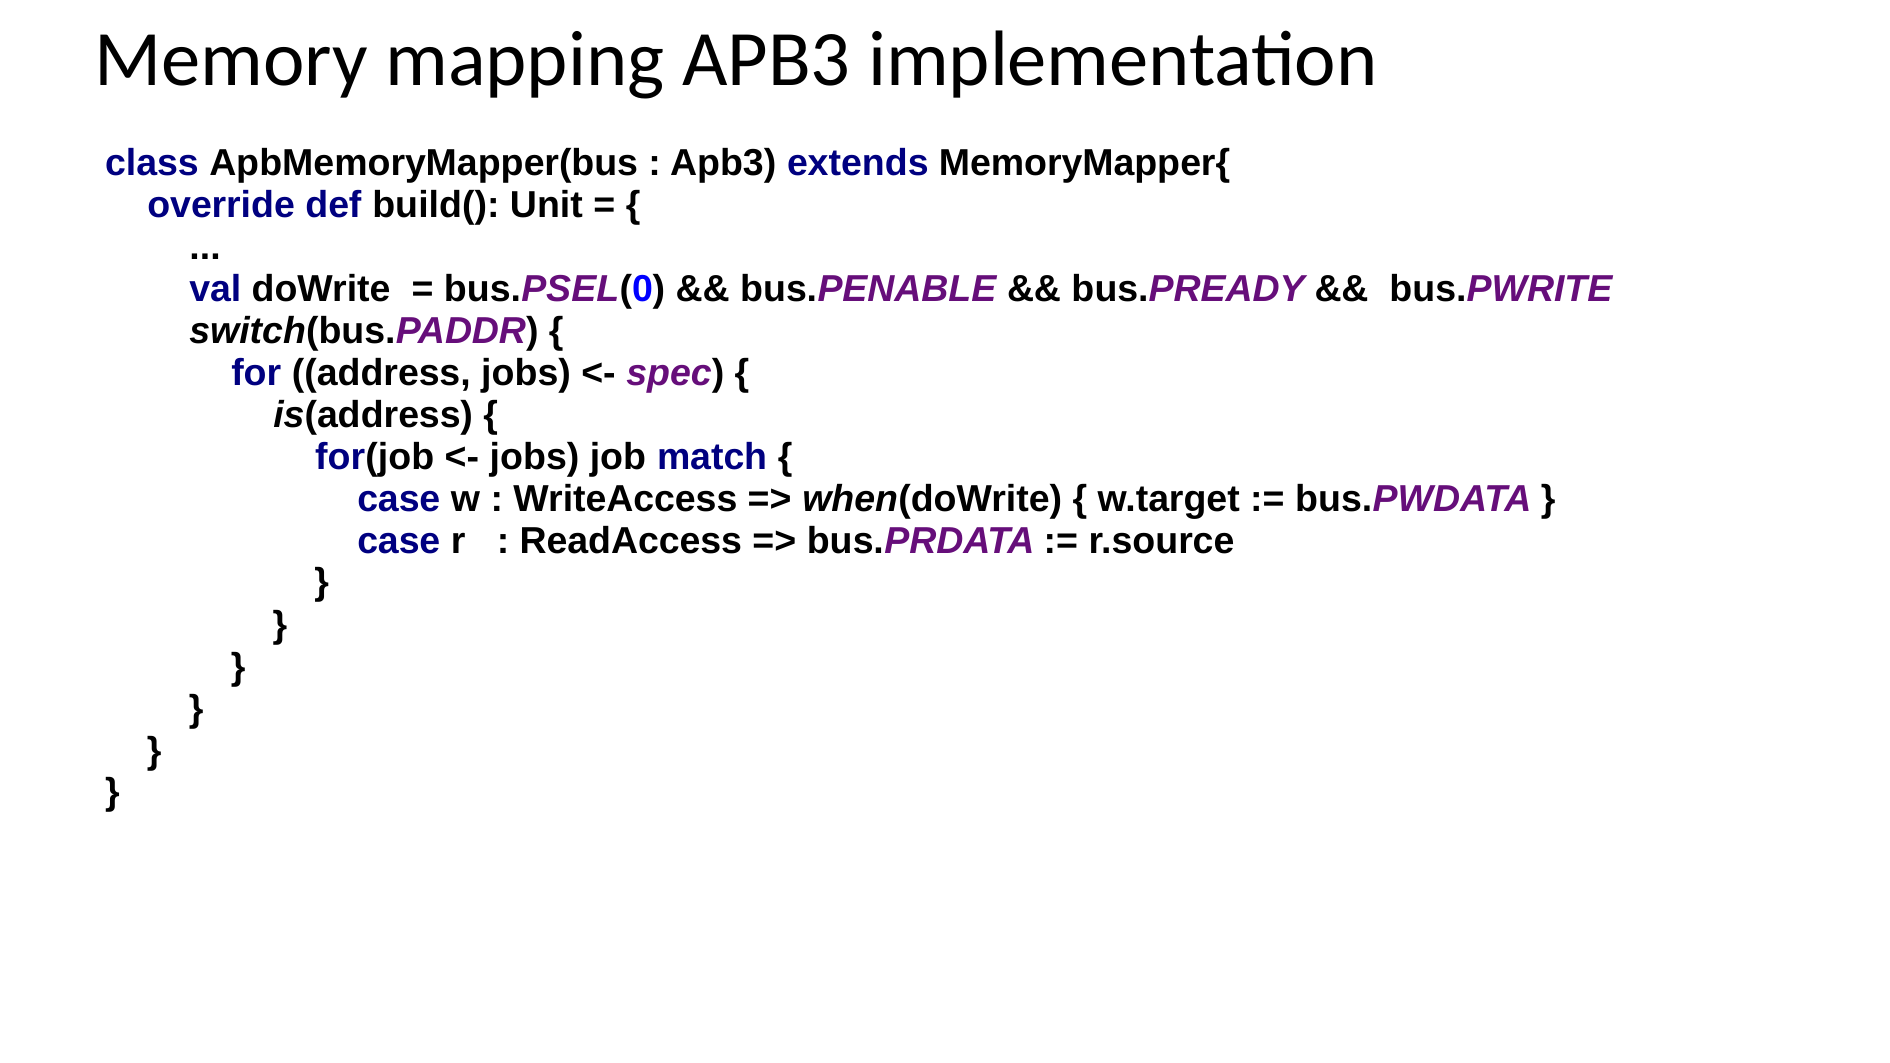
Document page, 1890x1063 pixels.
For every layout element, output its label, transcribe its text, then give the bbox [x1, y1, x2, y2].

text_box class ApbMemoryMapper(bus : Apb3) extends MemoryMapper{ override def build(): Unit = { ... val doWrite = bus.PSEL(0) && bus.PENABLE && bus.PREADY && bus.PWRITE switch(bus.PADDR) { for ((address, jobs) <- spec) { is(address) { for(job <- jobs) job match { case w : WriteAccess => when(doWrite) { w.target := bus.PWDATA } case r : ReadAccess => bus.PRDATA := r.source } } } } } } [90, 133, 1819, 1063]
title Memory mapping APB3 implementation [94, 0, 1796, 133]
